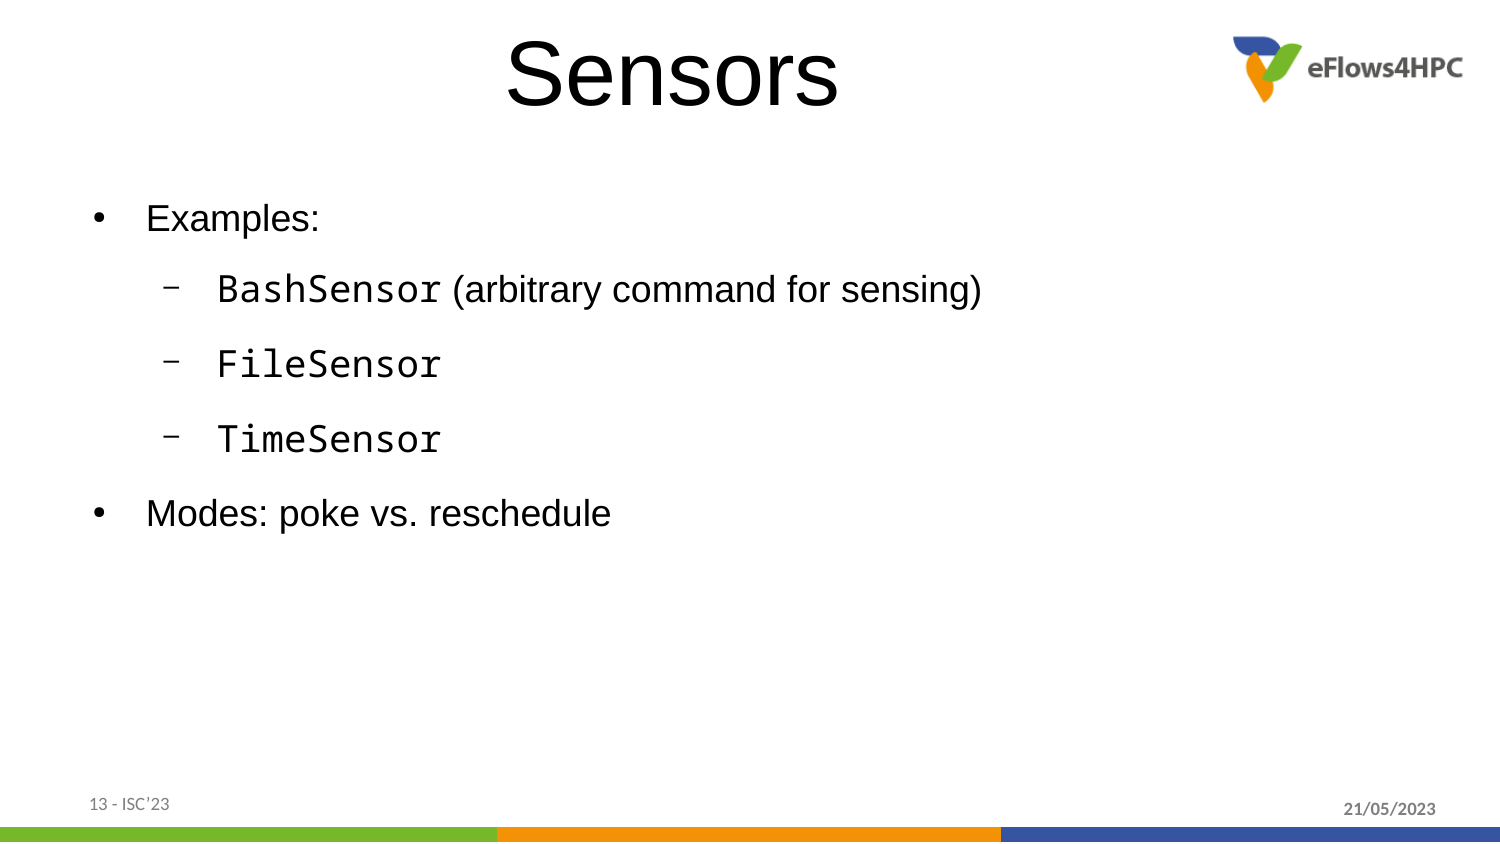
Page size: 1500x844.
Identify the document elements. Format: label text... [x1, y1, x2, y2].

list Examples: BashSensor (arbitrary command for sensing) FileSensor TimeSensor Modes: poke vs. reschedule [75, 197, 1425, 687]
picture [1212, 23, 1487, 122]
title Sensors [134, 22, 1212, 126]
